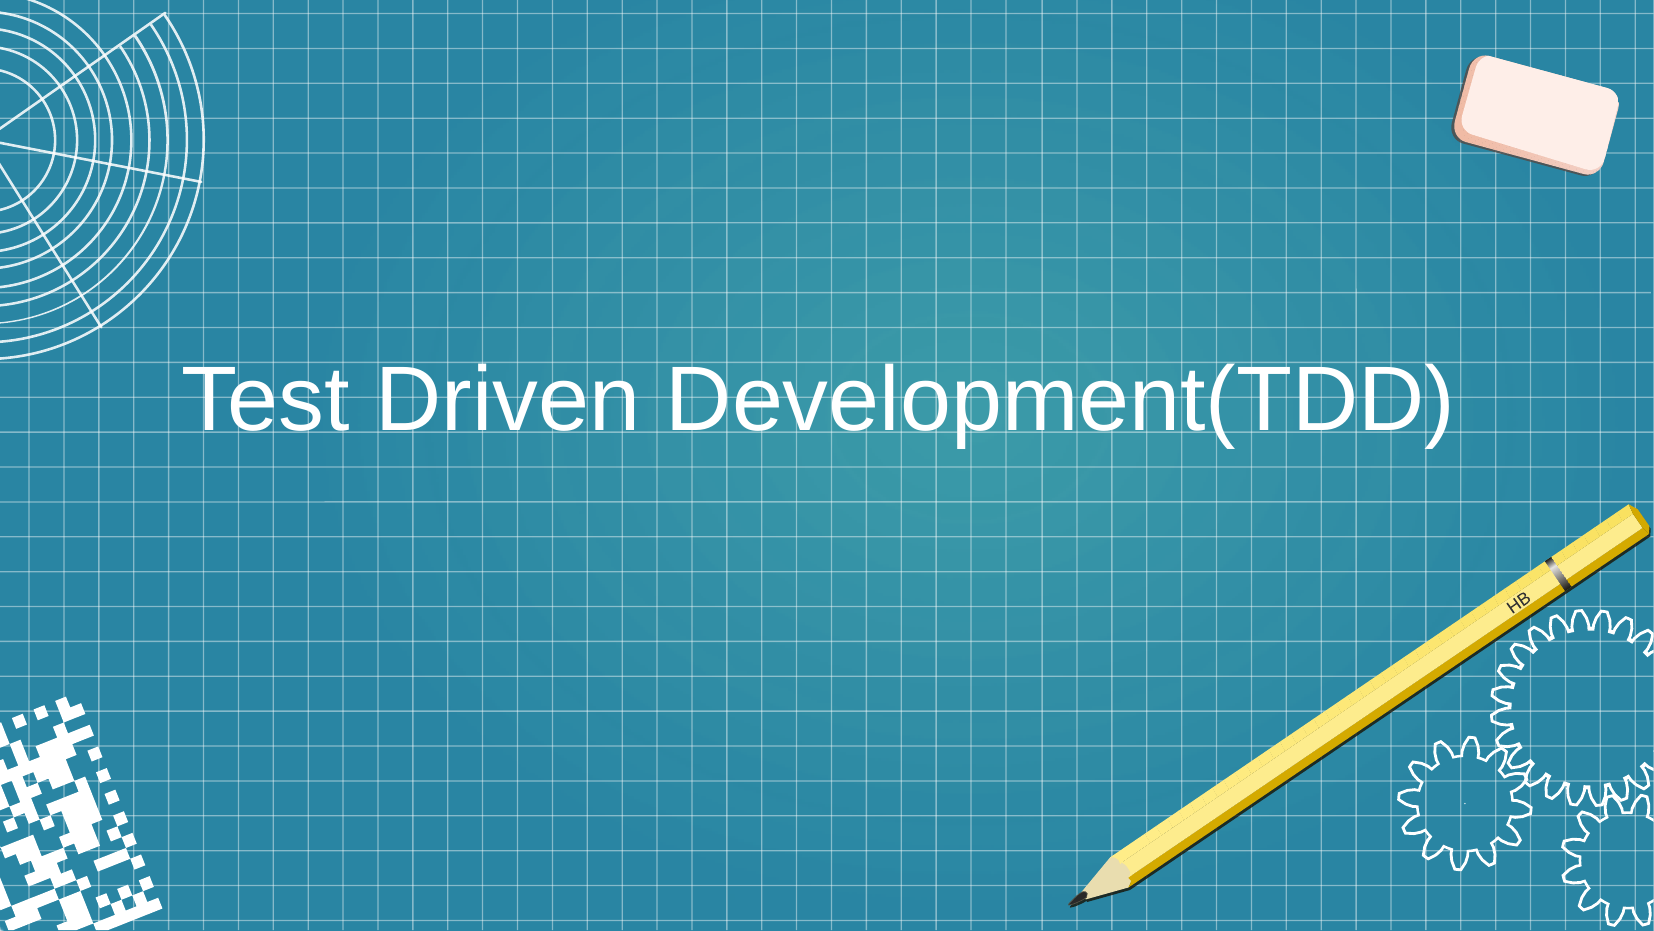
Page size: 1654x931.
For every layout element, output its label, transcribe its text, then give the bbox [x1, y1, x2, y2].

title Test Driven Development(TDD) [75, 292, 1564, 506]
